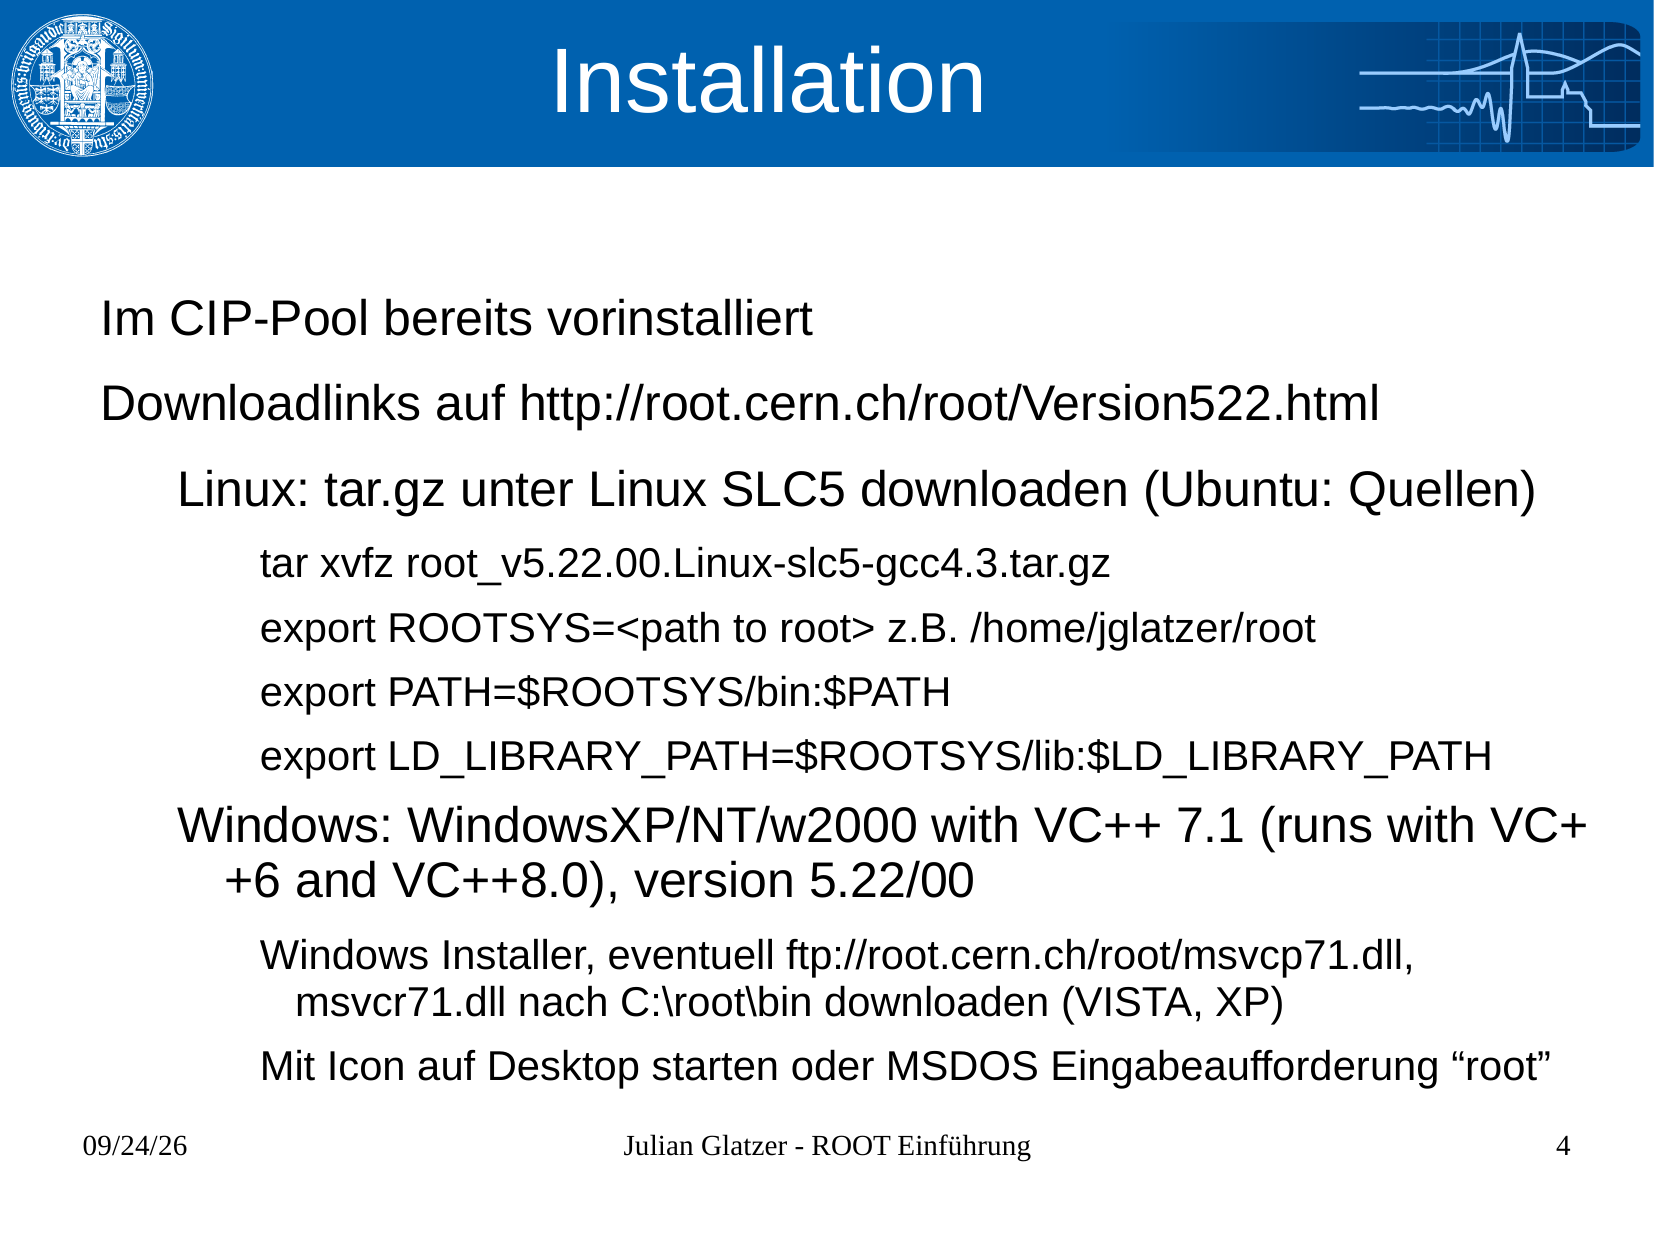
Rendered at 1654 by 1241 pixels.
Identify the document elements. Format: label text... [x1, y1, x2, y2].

list Im CIP-Pool bereits vorinstalliert Downloadlinks auf http://root.cern.ch/root/Version522.html Linux: tar.gz unter Linux SLC5 downloaden (Ubuntu: Quellen) tar xvfz root_v5.22.00.Linux-slc5-gcc4.3.tar.gz export ROOTSYS=<path to root> z.B. /home/jglatzer/root export PATH=$ROOTSYS/bin:$PATH export LD_LIBRARY_PATH=$ROOTSYS/lib:$LD_LIBRARY_PATH Windows: WindowsXP/NT/w2000 with VC++ 7.1 (runs with VC++6 and VC++8.0), version 5.22/00 Windows Installer, eventuell ftp://root.cern.ch/root/msvcp71.dll, msvcr71.dll nach C:\root\bin downloaden (VISTA, XP) Mit Icon auf Desktop starten oder MSDOS Eingabeaufforderung “root” [82, 290, 1613, 1094]
picture [0, 0, 1654, 167]
title Installation [187, 19, 1351, 143]
